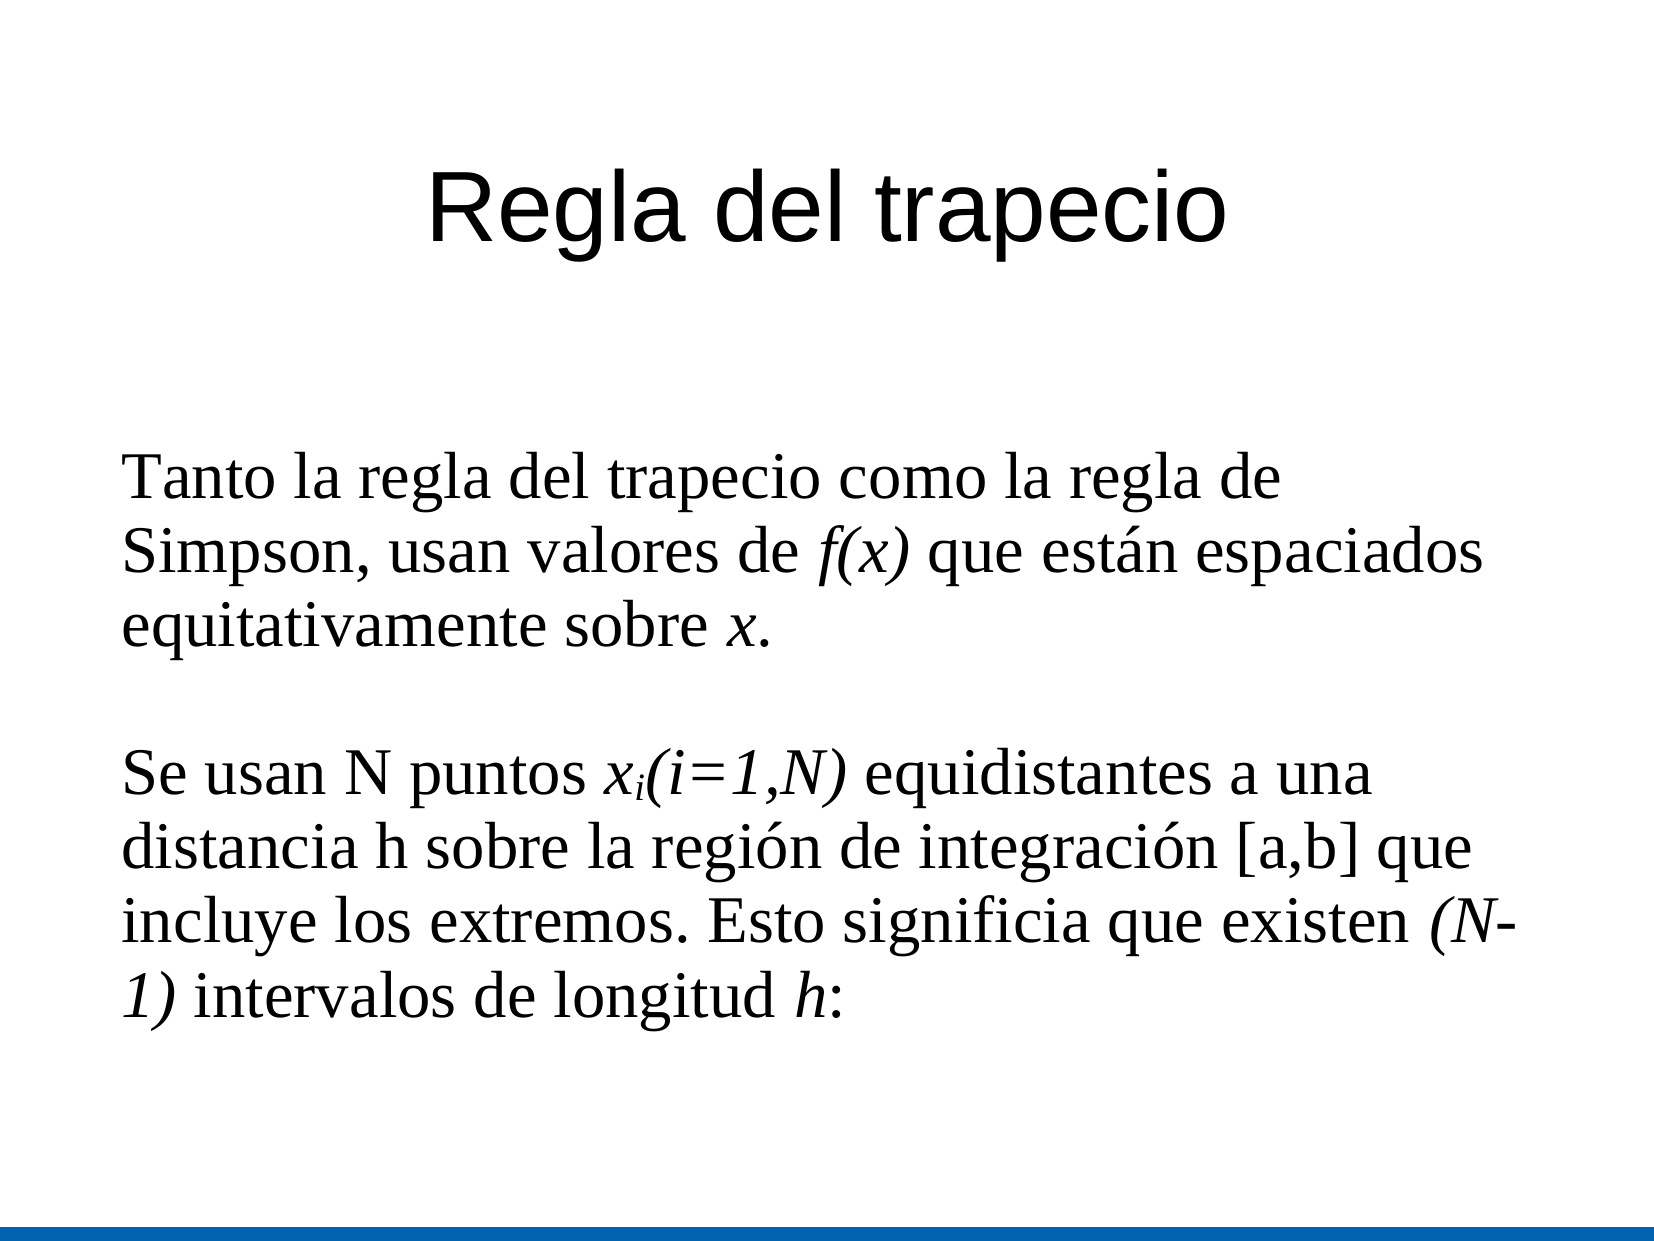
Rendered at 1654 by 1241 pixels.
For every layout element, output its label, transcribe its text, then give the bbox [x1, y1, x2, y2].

title Regla del trapecio [121, 102, 1534, 310]
subtitle Tanto la regla del trapecio como la regla de Simpson, usan valores de f(x) que están espaciados equitativamente sobre x. Se usan N puntos xi(i=1,N) equidistantes a una distancia h sobre la región de integración [a,b] que incluye los extremos. Esto significia que existen (N-1) intervalos de longitud h: [121, 352, 1534, 1119]
